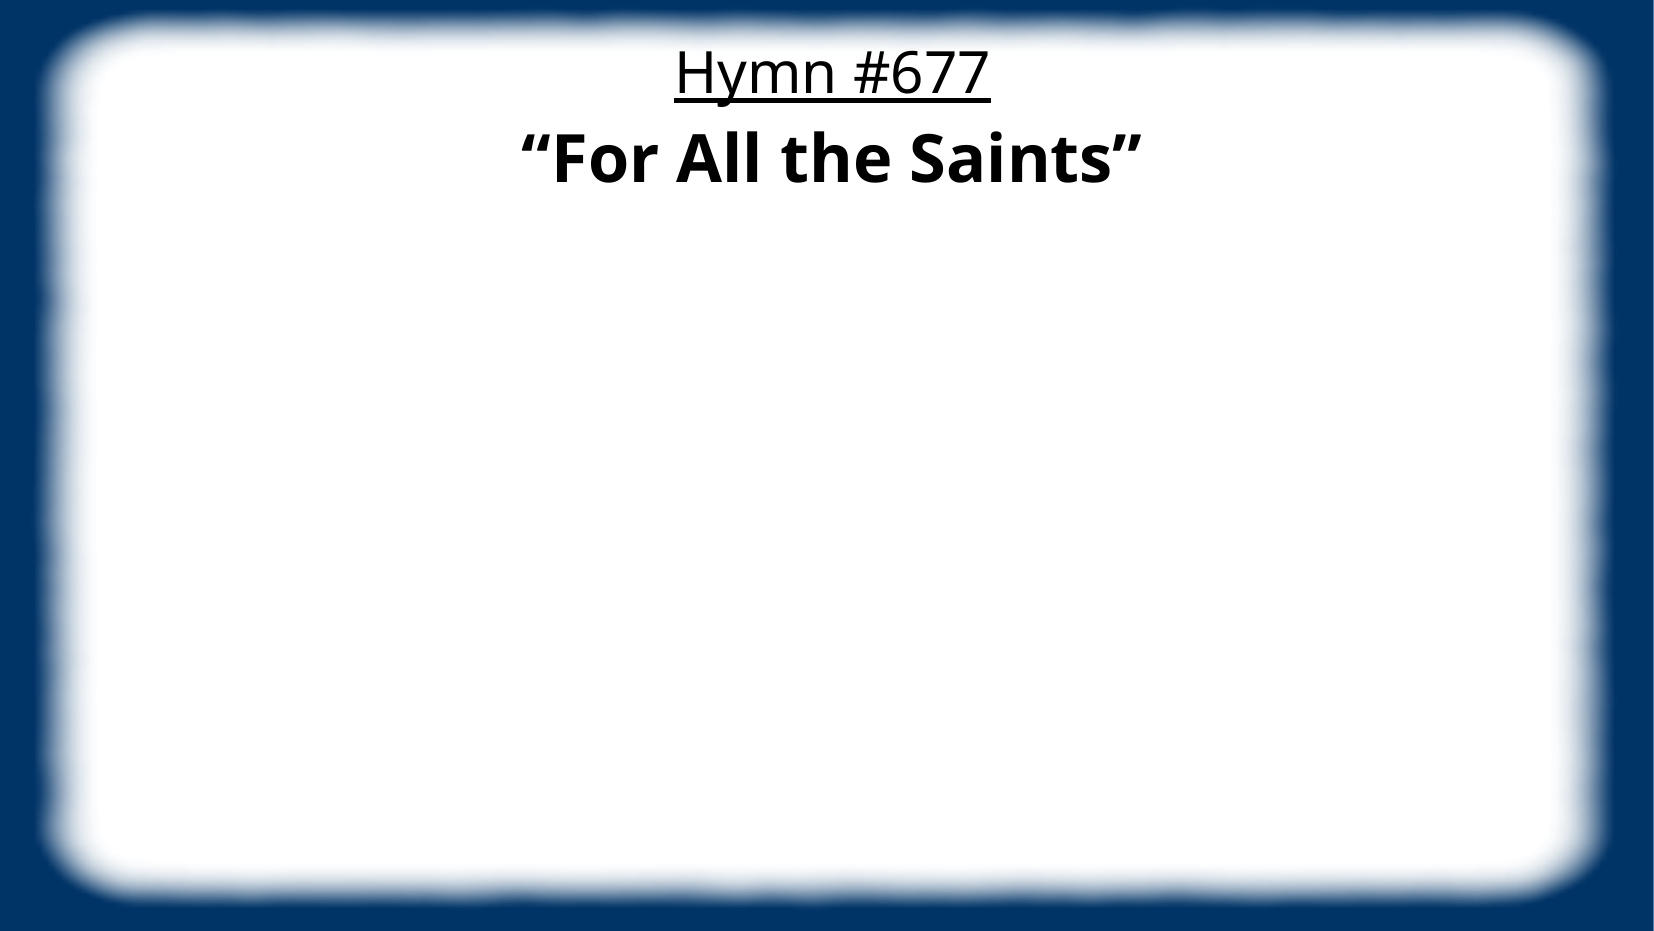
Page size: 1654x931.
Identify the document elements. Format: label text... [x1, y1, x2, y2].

title Hymn #677 “For All the Saints” [120, 31, 1546, 226]
picture [0, 0, 1654, 931]
